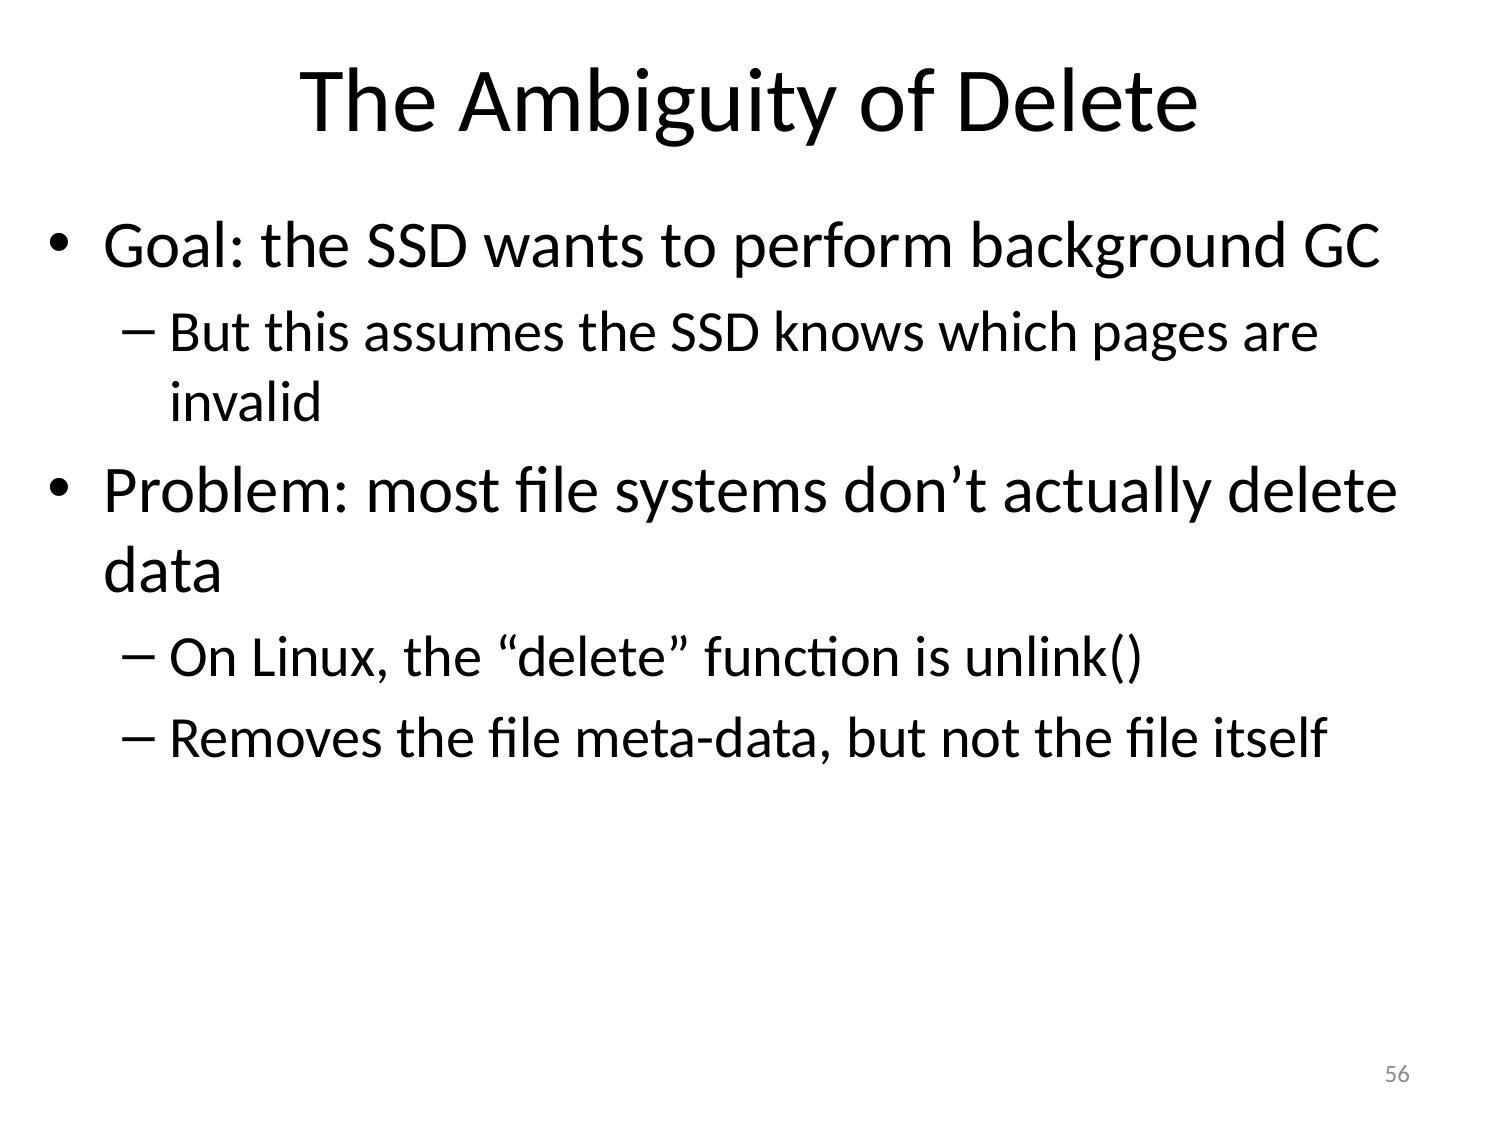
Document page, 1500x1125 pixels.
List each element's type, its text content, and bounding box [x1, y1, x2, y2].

slide_number <number> [1074, 1042, 1425, 1103]
list Goal: the SSD wants to perform background GC But this assumes the SSD knows which pages are invalid Problem: most file systems don’t actually delete data On Linux, the “delete” function is unlink() Removes the file meta-data, but not the file itself [32, 193, 1464, 1040]
title The Ambiguity of Delete [75, 1, 1425, 189]
